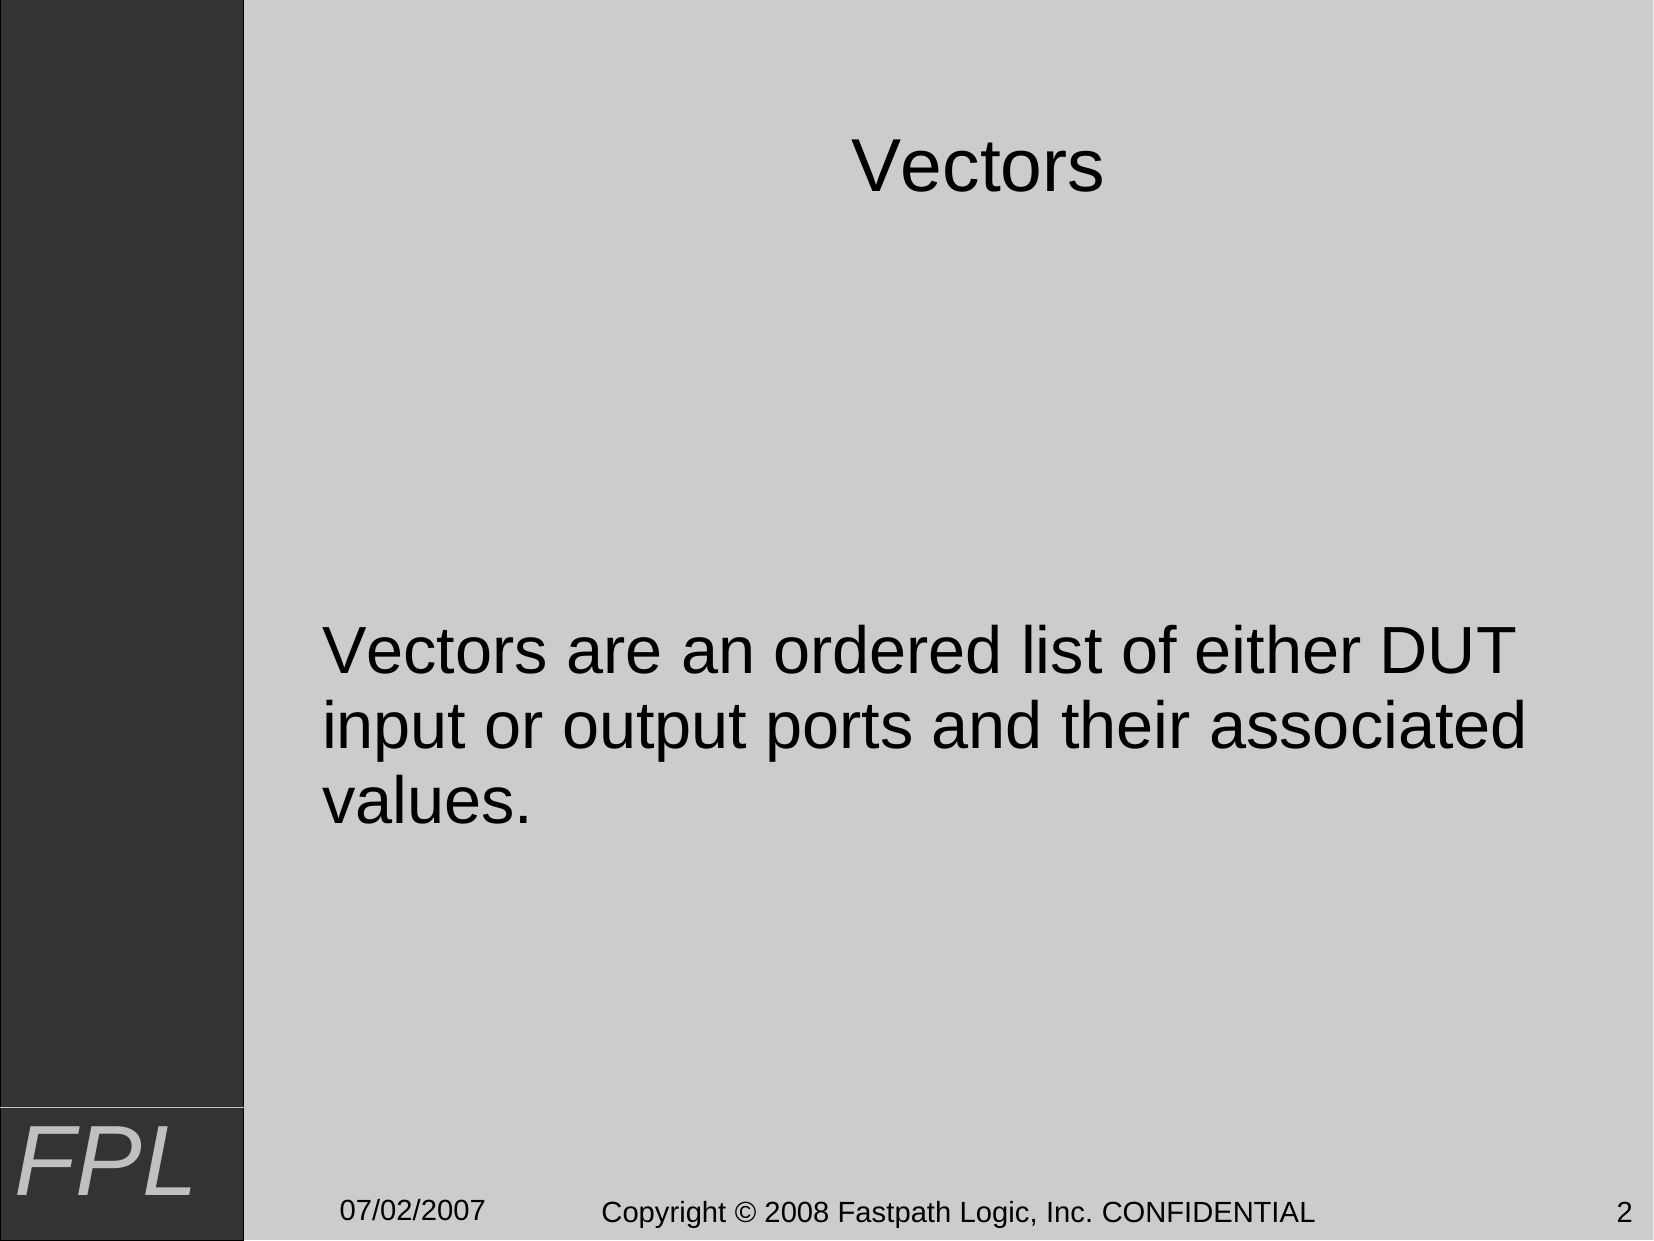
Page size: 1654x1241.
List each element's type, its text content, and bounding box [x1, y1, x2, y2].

subtitle Vectors are an ordered list of either DUT input or output ports and their associated values. [322, 272, 1635, 1179]
title Vectors [427, 57, 1530, 272]
